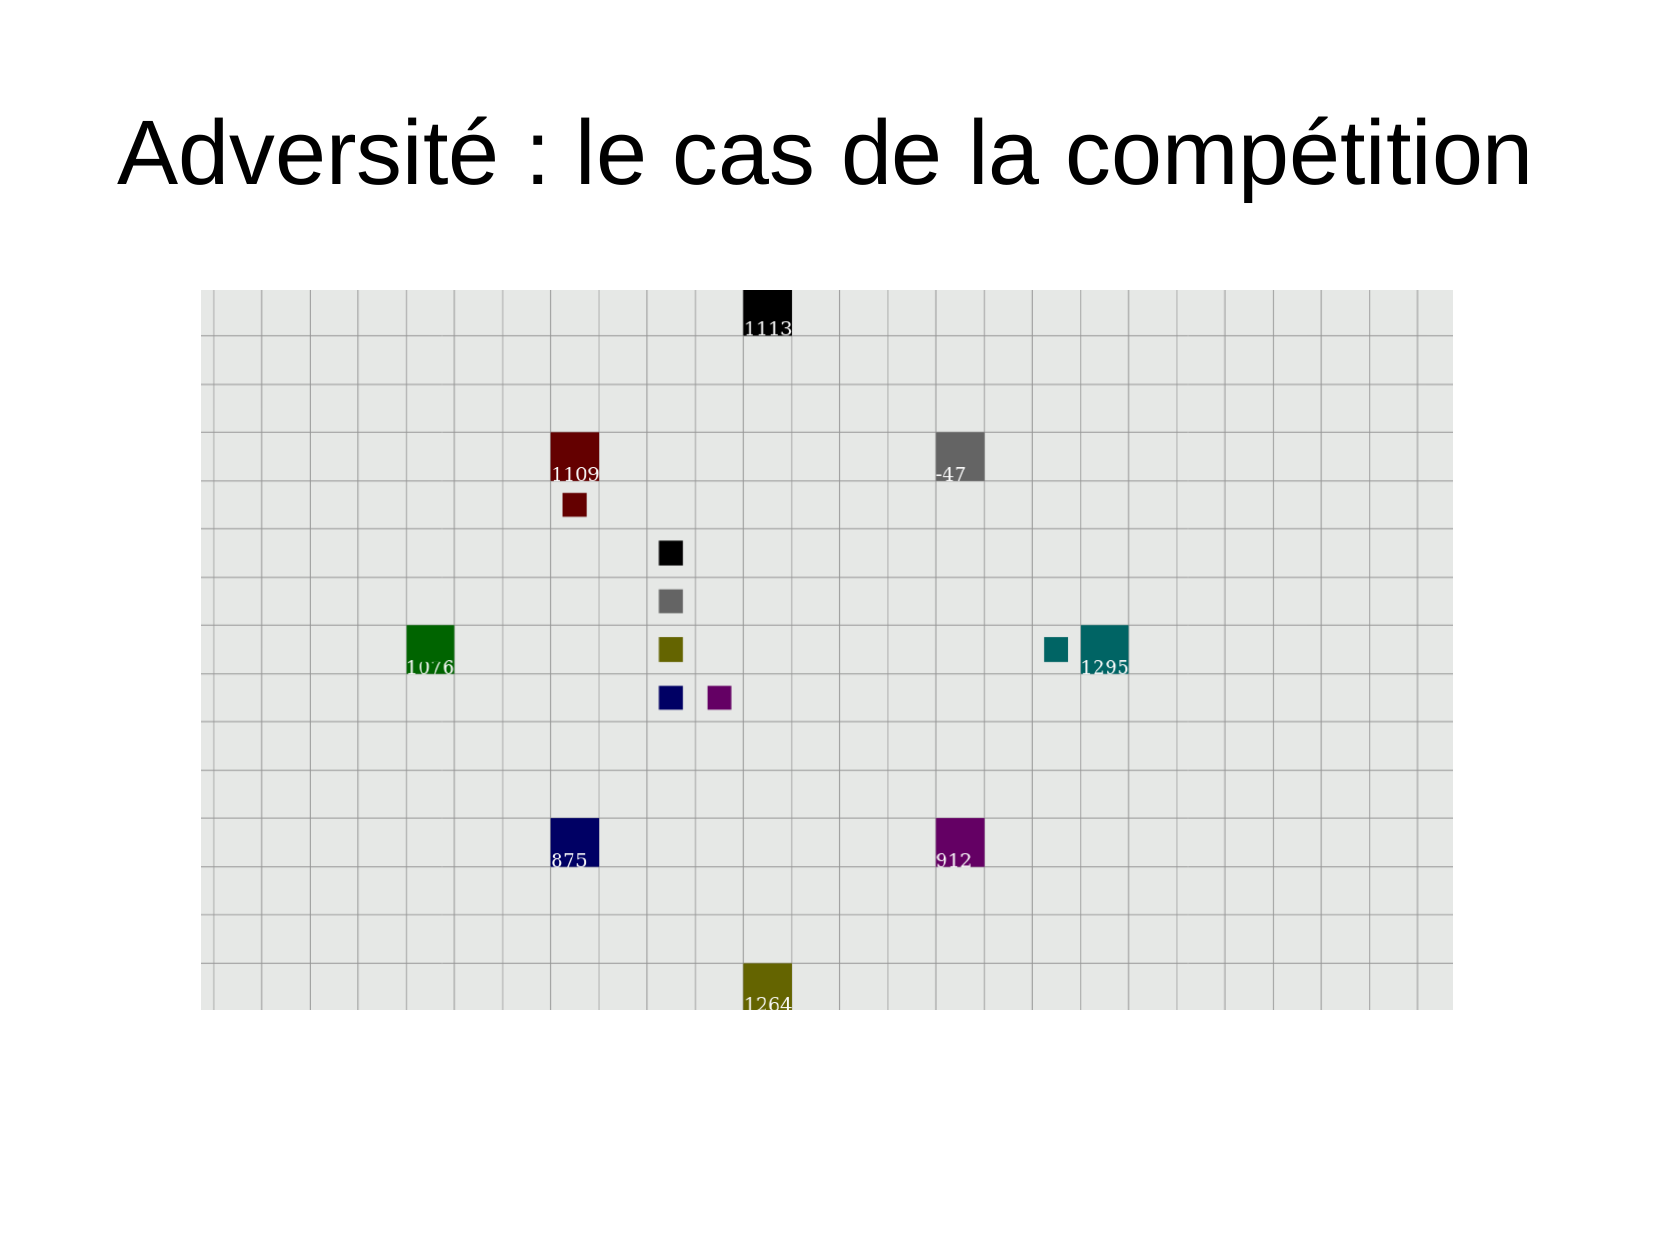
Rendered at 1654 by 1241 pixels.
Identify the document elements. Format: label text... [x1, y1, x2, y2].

picture [201, 290, 1453, 1010]
title Adversité : le cas de la compétition [82, 49, 1571, 257]
